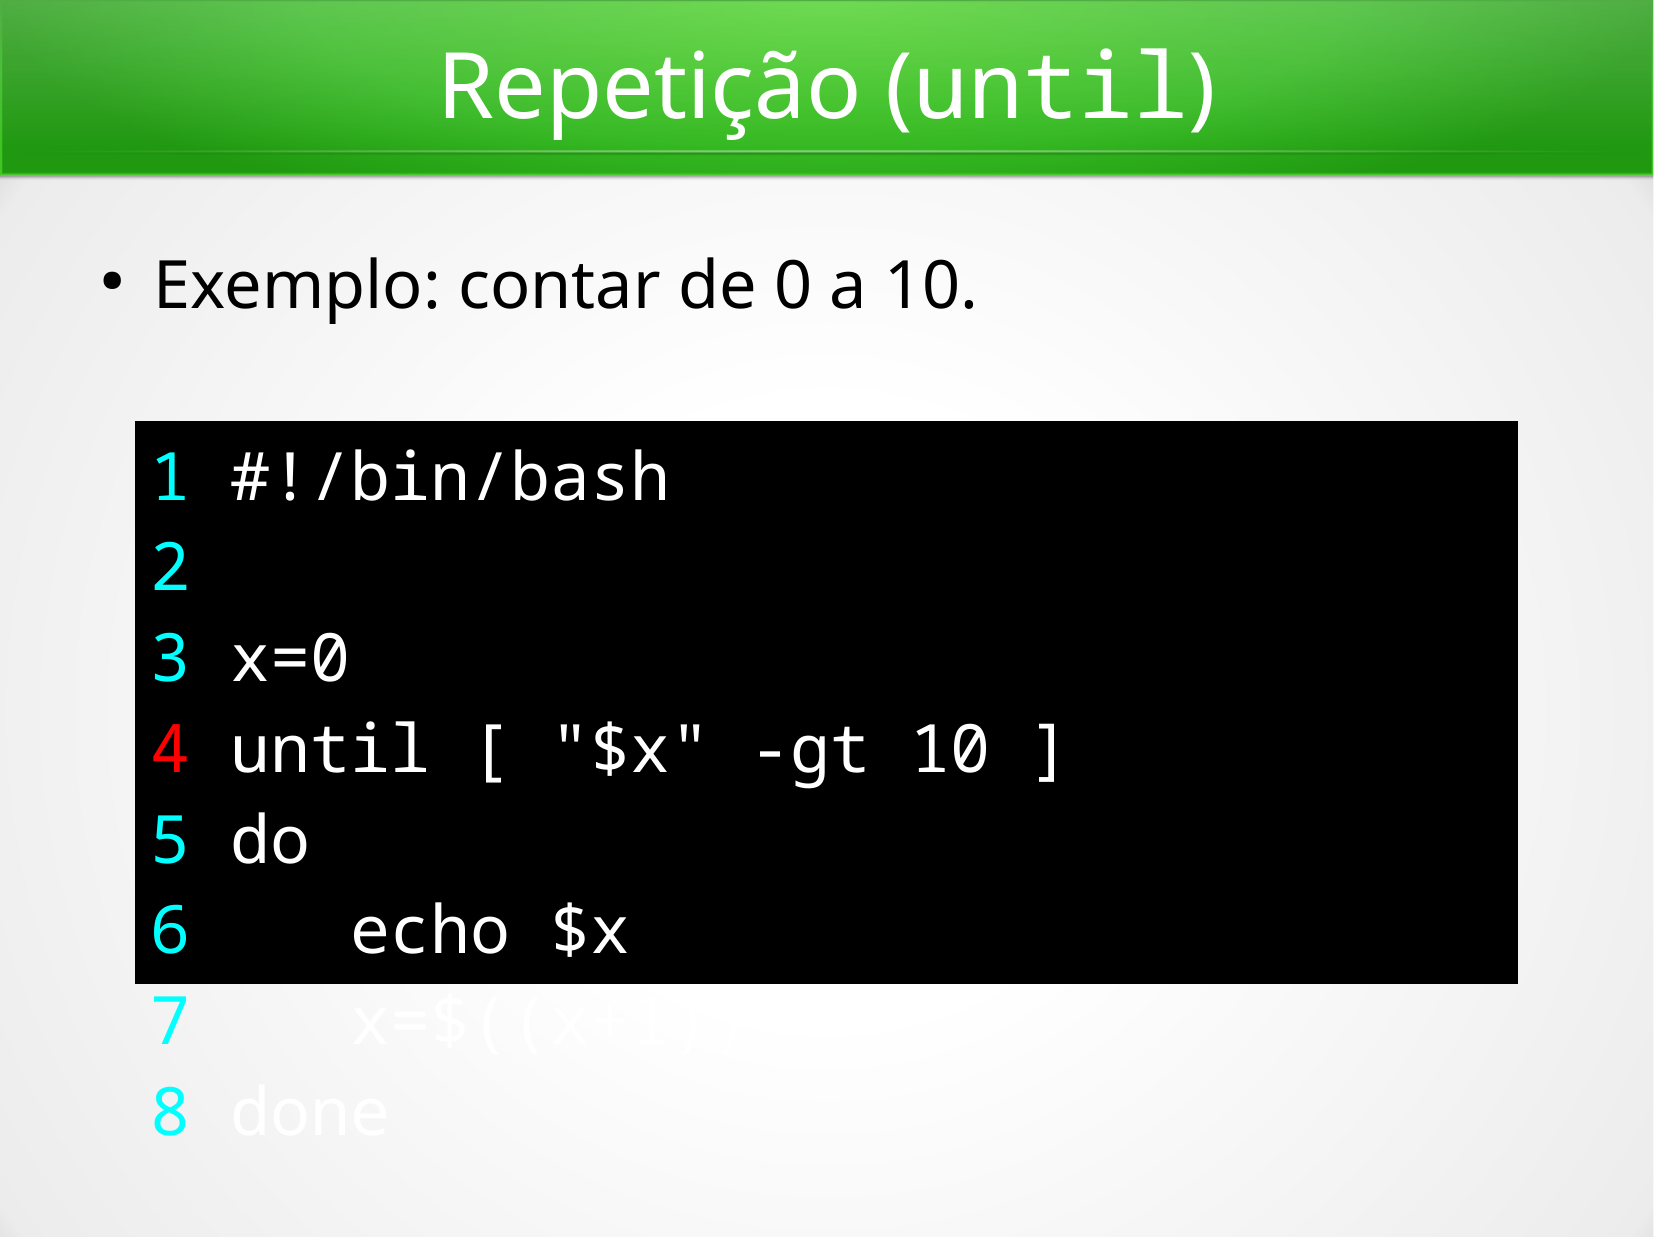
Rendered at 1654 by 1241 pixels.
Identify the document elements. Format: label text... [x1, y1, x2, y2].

list Exemplo: contar de 0 a 10. [82, 237, 1571, 390]
text_box 1 #!/bin/bash 2 3 x=0 4 until [ "$x" -gt 10 ] 5 do 6 echo $x 7 x=$((x+1)) 8 done [135, 421, 1518, 984]
title Repetição (until) [82, 11, 1571, 154]
picture [0, 0, 1654, 1237]
